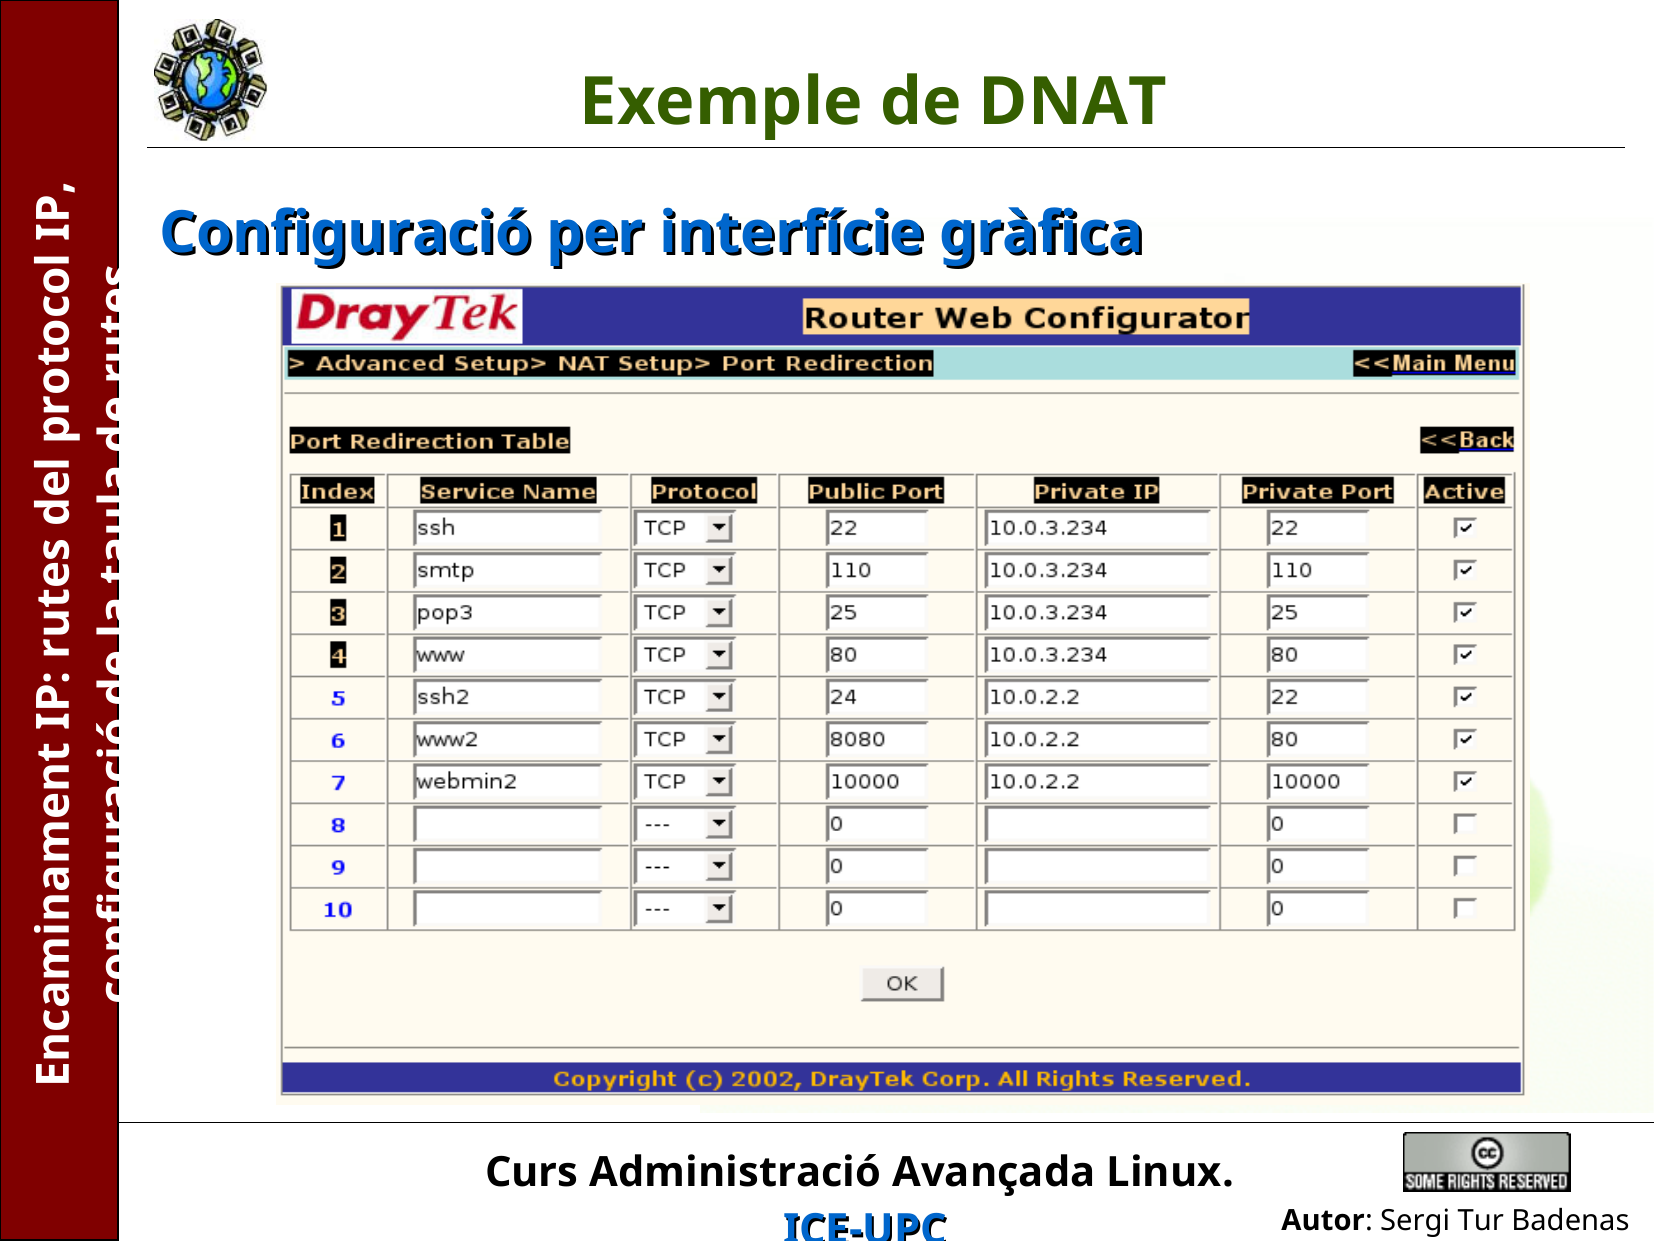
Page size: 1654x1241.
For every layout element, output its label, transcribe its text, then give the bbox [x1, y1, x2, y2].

title Exemple de DNAT [129, 49, 1619, 148]
picture [276, 217, 1654, 1113]
picture [1403, 1132, 1571, 1192]
picture [154, 19, 268, 49]
list Configuració per interfície gràfica [141, 189, 1630, 1025]
